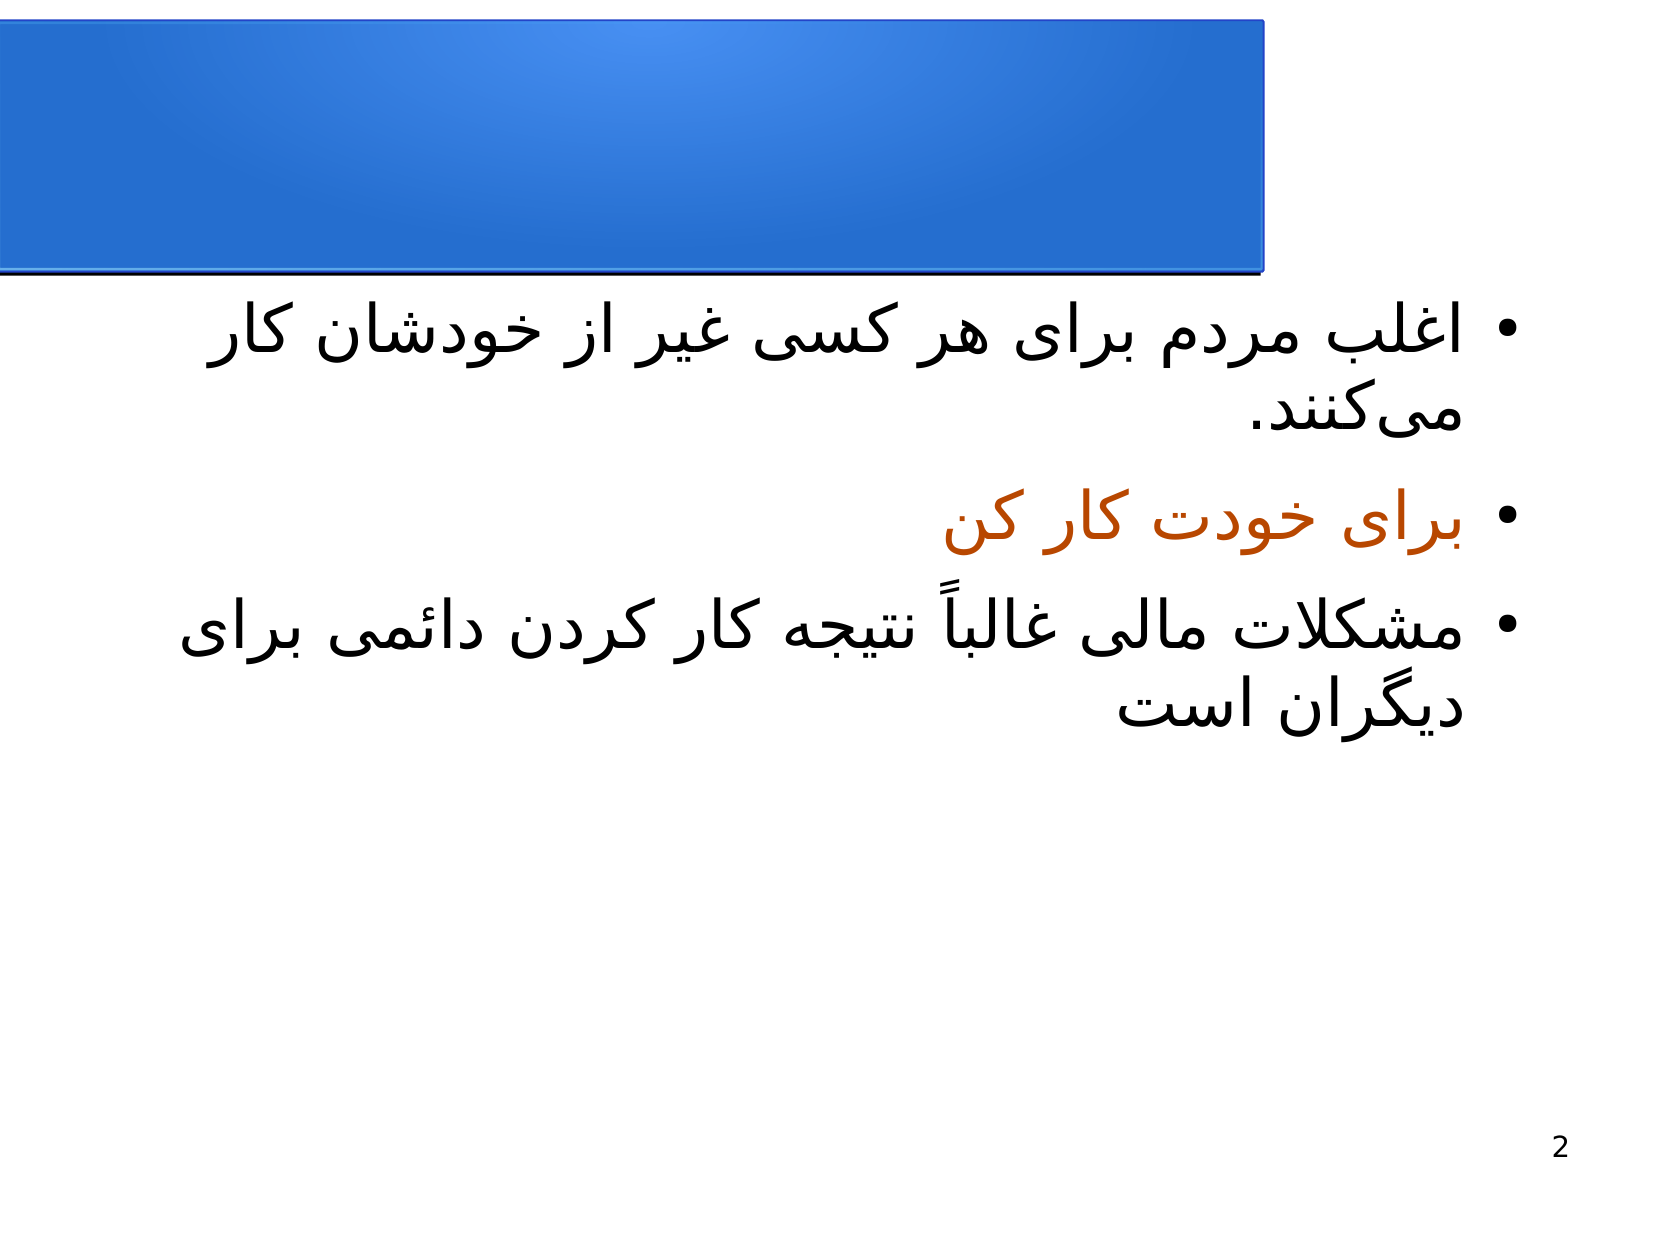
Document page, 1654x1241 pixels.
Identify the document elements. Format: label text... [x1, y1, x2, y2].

list اغلب مردم برای هر کسی غیر از خودشان کار می‌کنند. برای خودت کار کن مشکلات مالی غالباً نتیجه کار کردن دائمی برای دیگران است [82, 290, 1538, 1010]
